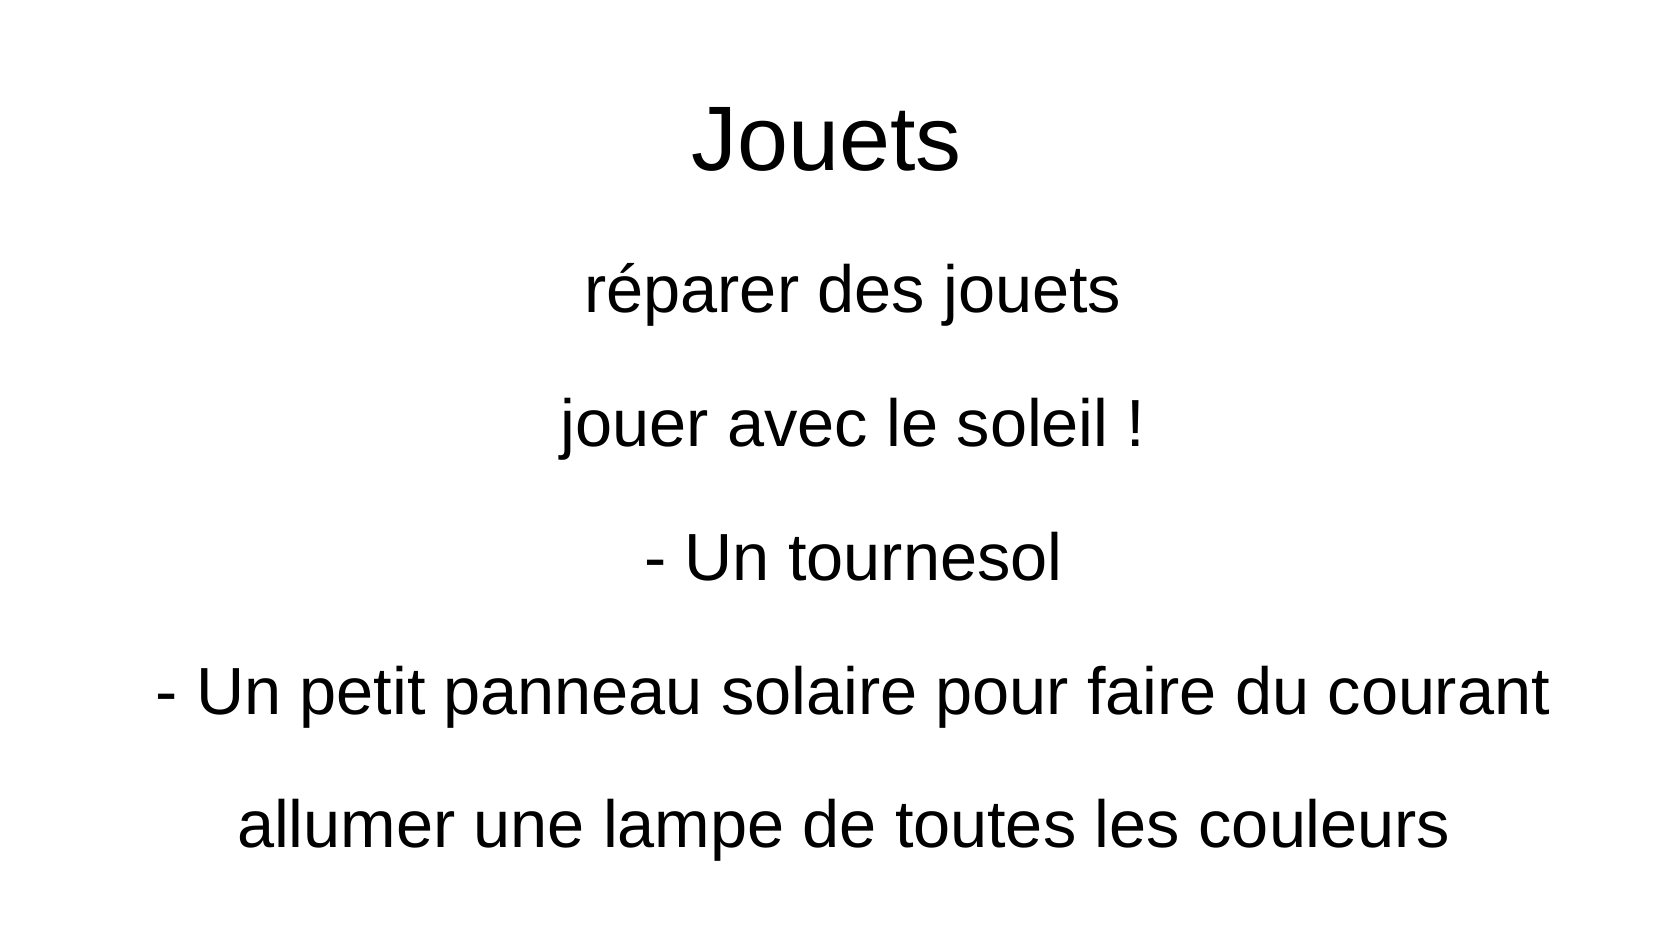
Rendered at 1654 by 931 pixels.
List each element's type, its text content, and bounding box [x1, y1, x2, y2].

title Jouets [82, 60, 1571, 214]
subtitle réparer des jouets jouer avec le soleil ! - Un tournesol - Un petit panneau solaire pour faire du courant allumer une lampe de toutes les couleurs [82, 214, 1625, 931]
